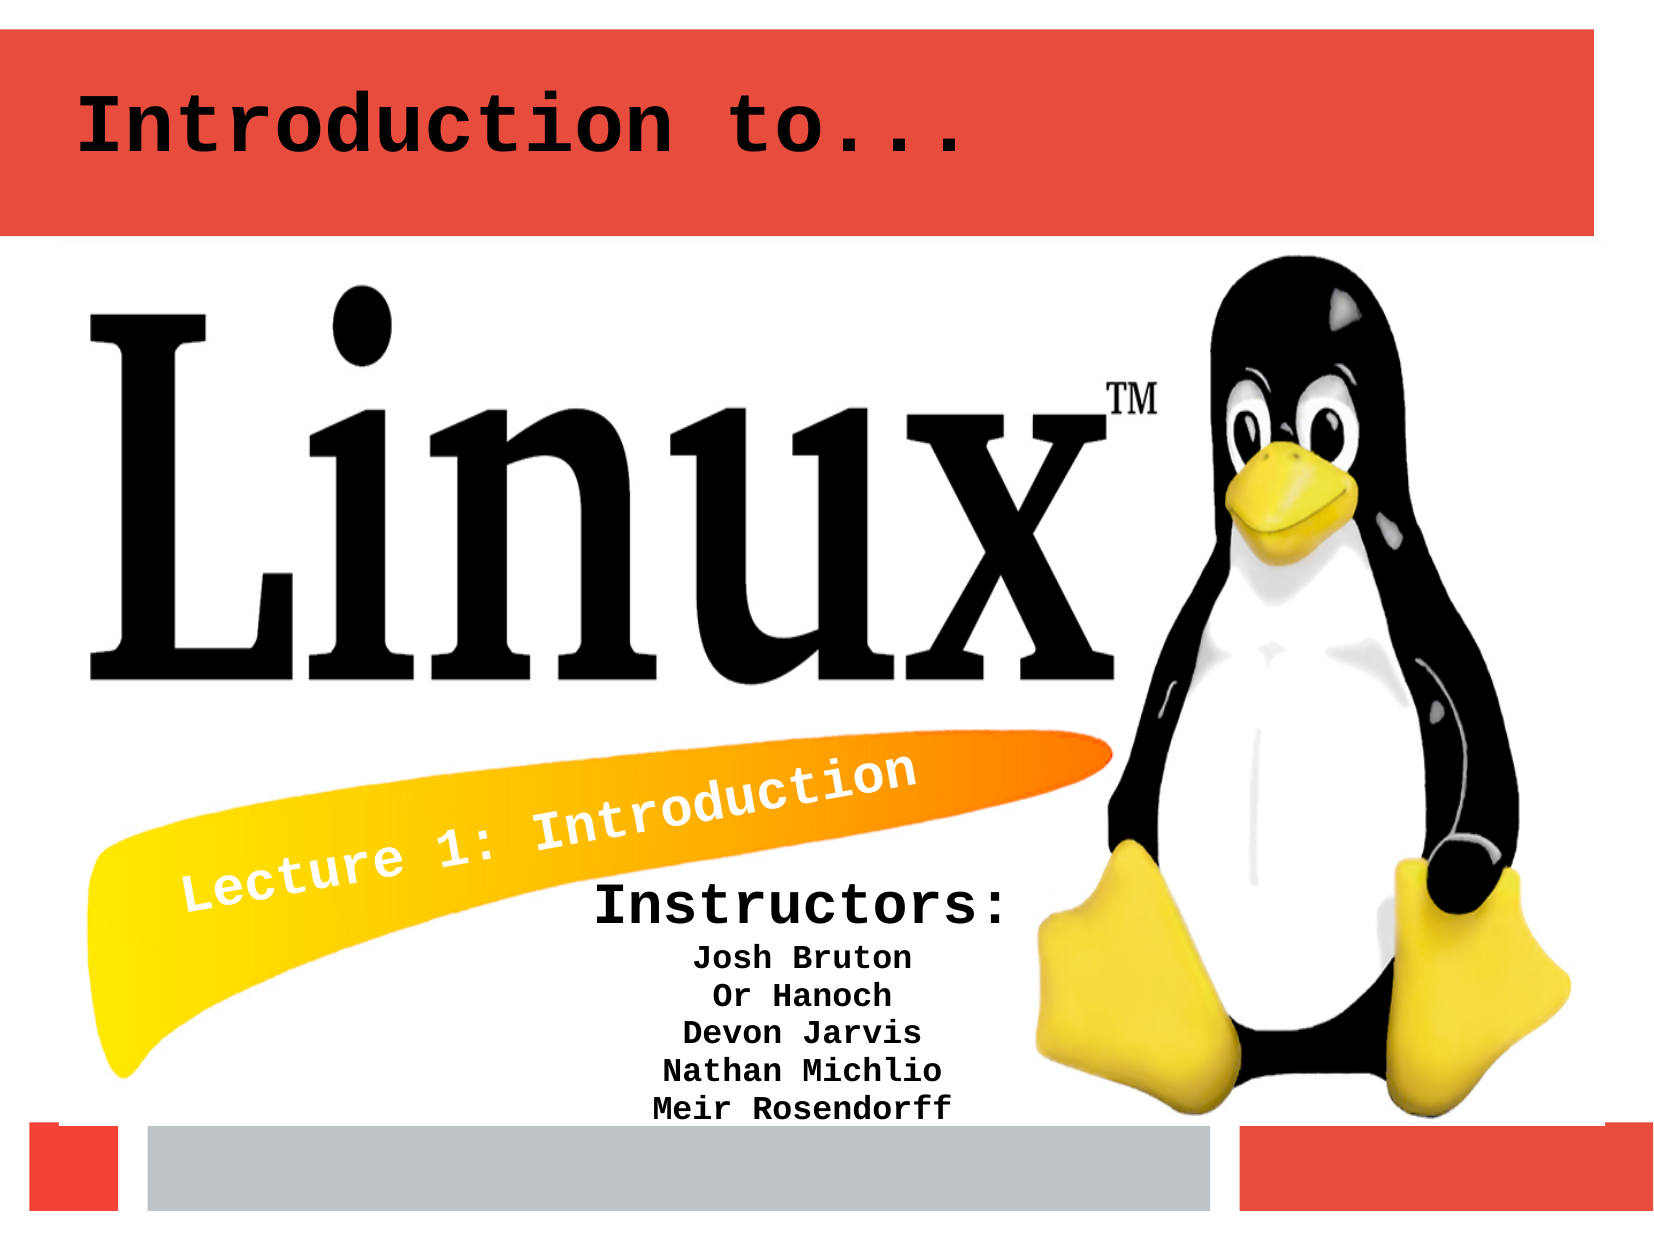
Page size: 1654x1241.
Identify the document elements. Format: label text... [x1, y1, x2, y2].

text_box Instructors: Josh Bruton Or Hanoch Devon Jarvis Nathan Michlio Meir Rosendorff [570, 867, 1036, 1137]
picture [58, 240, 1606, 1126]
text_box Lecture 1: Introduction [159, 663, 1322, 1012]
text_box Introduction to... [60, 75, 1066, 213]
